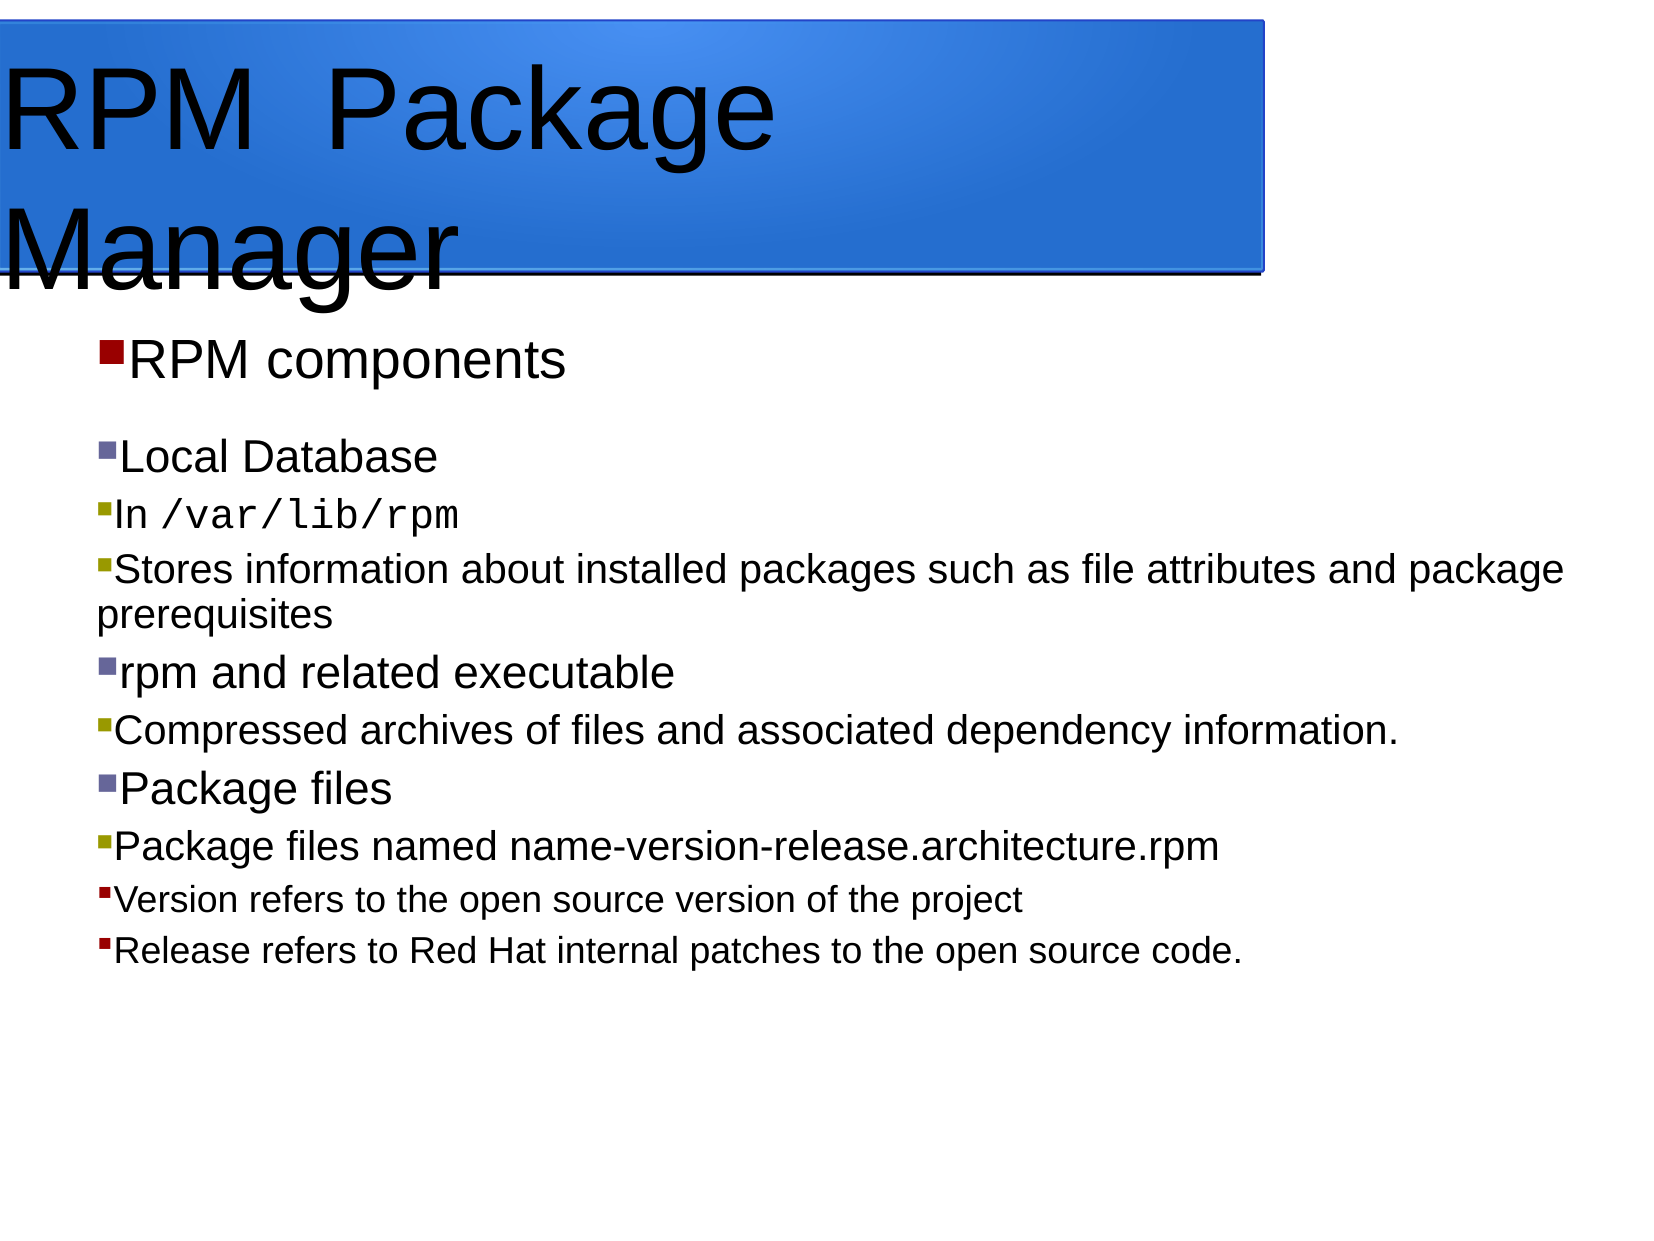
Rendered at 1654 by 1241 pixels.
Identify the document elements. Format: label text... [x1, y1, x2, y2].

list RPM components Local Database In /var/lib/rpm Stores information about installed packages such as file attributes and package prerequisites rpm and related executable Compressed archives of files and associated dependency information. Package files Package files named name-version-release.architecture.rpm Version refers to the open source version of the project Release refers to Red Hat internal patches to the open source code. [96, 330, 1571, 1208]
title RPM Package Manager [0, 32, 1241, 240]
